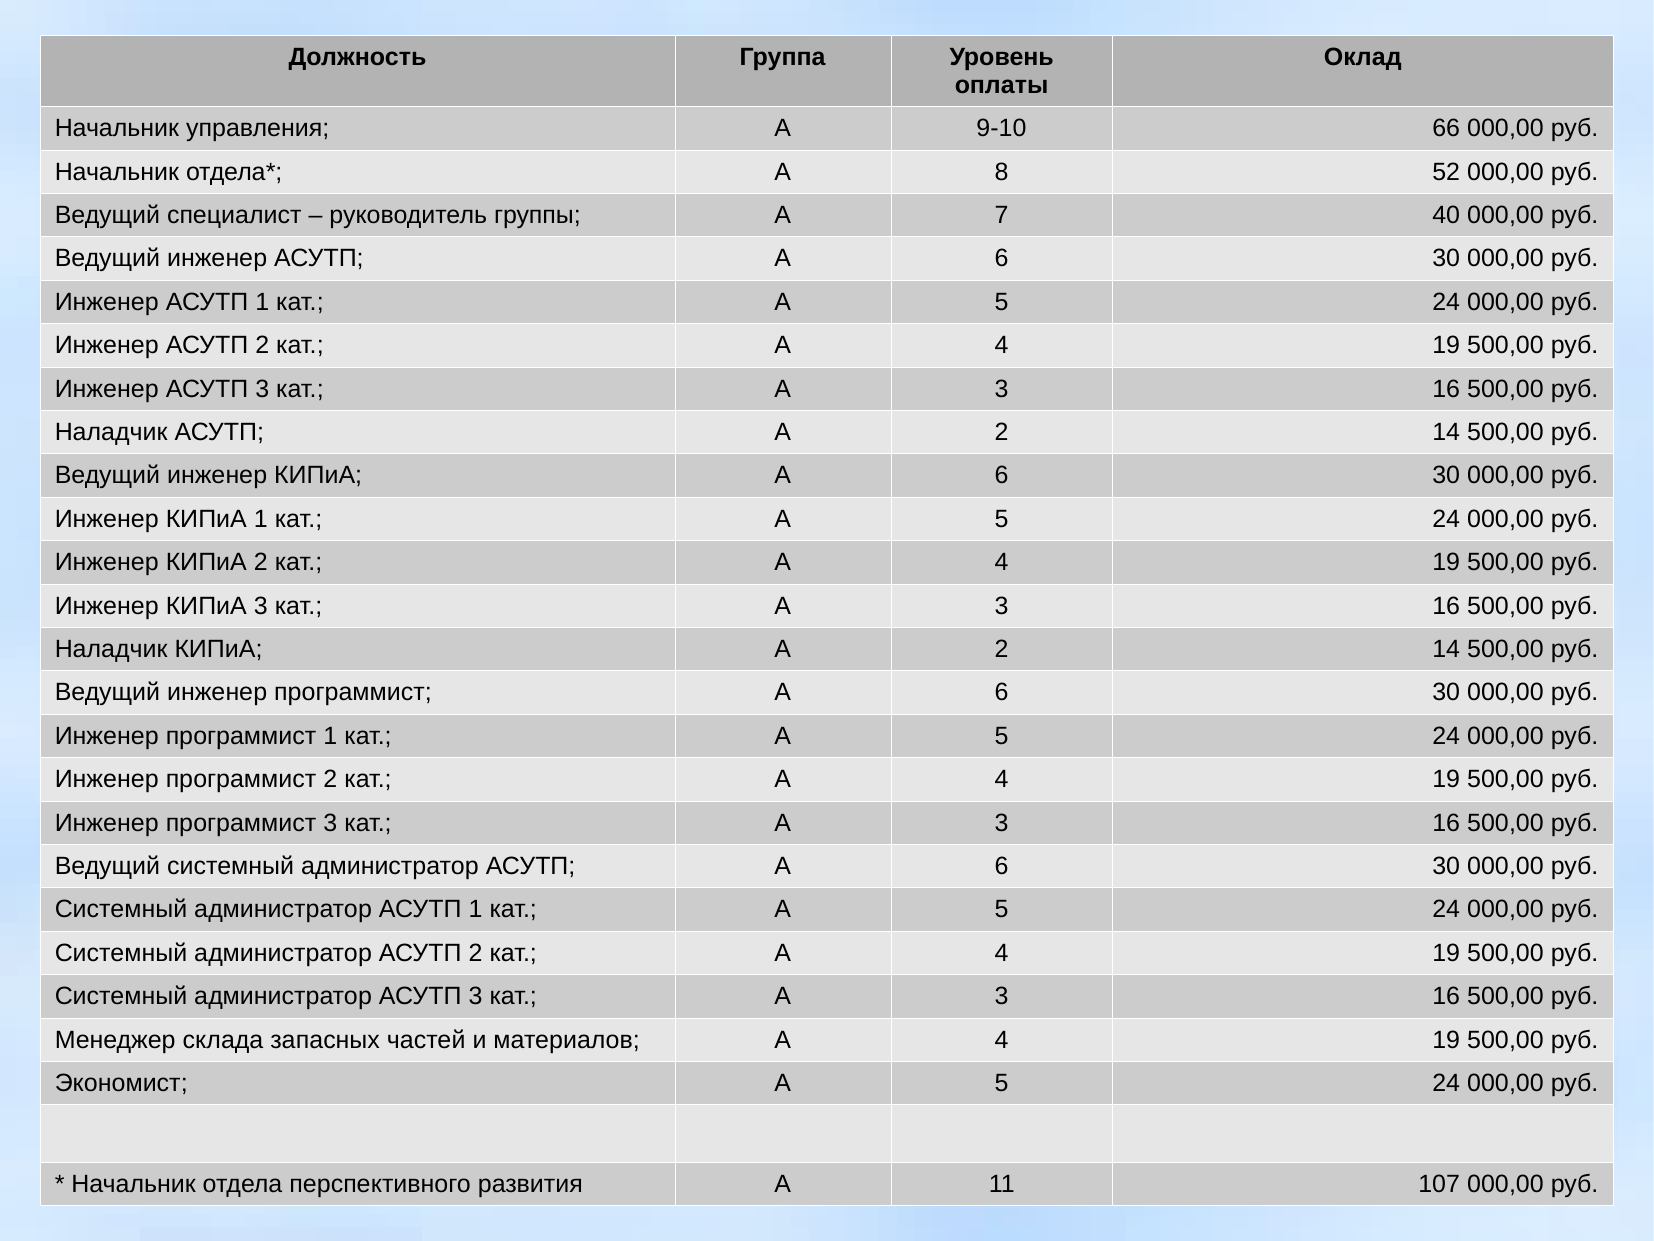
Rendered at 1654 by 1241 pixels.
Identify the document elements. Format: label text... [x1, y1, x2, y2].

table_cell Системный администратор АСУТП 3 кат.; [41, 975, 675, 1018]
table_cell 30 000,00 руб. [1113, 845, 1613, 887]
table_cell 11 [892, 1163, 1112, 1205]
table_cell 16 500,00 руб. [1113, 368, 1613, 410]
table_cell А [676, 845, 891, 887]
table_cell Наладчик КИПиА; [41, 628, 675, 670]
table_cell Инженер КИПиА 1 кат.; [41, 498, 675, 540]
table_cell 16 500,00 руб. [1113, 802, 1613, 844]
table_cell 3 [892, 585, 1112, 627]
table_cell 3 [892, 802, 1112, 844]
table_cell А [676, 107, 891, 150]
table_cell [41, 1105, 675, 1162]
table_cell 5 [892, 498, 1112, 540]
table_cell Инженер АСУТП 2 кат.; [41, 324, 675, 367]
table_cell 9-10 [892, 107, 1112, 150]
table_cell 3 [892, 368, 1112, 410]
table_cell 19 500,00 руб. [1113, 541, 1613, 584]
table_cell А [676, 1062, 891, 1104]
table_cell А [676, 368, 891, 410]
table_cell Наладчик АСУТП; [41, 411, 675, 453]
table_cell А [676, 671, 891, 714]
table_cell А [676, 237, 891, 280]
table_cell Менеджер склада запасных частей и материалов; [41, 1019, 675, 1061]
table_cell А [676, 1163, 891, 1205]
table_cell 3 [892, 975, 1112, 1018]
table_cell 2 [892, 411, 1112, 453]
table_cell 19 500,00 руб. [1113, 1019, 1613, 1061]
table_cell [1113, 1105, 1613, 1162]
table_cell 14 500,00 руб. [1113, 628, 1613, 670]
table_cell Инженер программист 2 кат.; [41, 758, 675, 801]
table_cell 4 [892, 1019, 1112, 1061]
table_cell 30 000,00 руб. [1113, 237, 1613, 280]
table_cell Начальник управления; [41, 107, 675, 150]
table_header Группа [676, 36, 891, 106]
table_cell 24 000,00 руб. [1113, 1062, 1613, 1104]
table_cell А [676, 975, 891, 1018]
table_cell А [676, 932, 891, 974]
table_cell 16 500,00 руб. [1113, 585, 1613, 627]
table_cell 14 500,00 руб. [1113, 411, 1613, 453]
table_cell 66 000,00 руб. [1113, 107, 1613, 150]
table_cell Системный администратор АСУТП 2 кат.; [41, 932, 675, 974]
table_cell 16 500,00 руб. [1113, 975, 1613, 1018]
table_cell 5 [892, 715, 1112, 757]
table_cell 19 500,00 руб. [1113, 758, 1613, 801]
table_header Оклад [1113, 36, 1613, 106]
table_cell Ведущий инженер АСУТП; [41, 237, 675, 280]
table_cell А [676, 802, 891, 844]
table_cell 6 [892, 845, 1112, 887]
table_cell 6 [892, 454, 1112, 497]
table_cell Начальник отдела*; [41, 151, 675, 193]
table_cell Ведущий инженер КИПиА; [41, 454, 675, 497]
table_cell А [676, 411, 891, 453]
table_cell А [676, 715, 891, 757]
table_cell 8 [892, 151, 1112, 193]
table_header Уровень оплаты [892, 36, 1112, 106]
table_cell 5 [892, 1062, 1112, 1104]
table_cell 6 [892, 671, 1112, 714]
table_cell 2 [892, 628, 1112, 670]
table_cell А [676, 1019, 891, 1061]
table_cell А [676, 324, 891, 367]
table_cell 24 000,00 руб. [1113, 715, 1613, 757]
table_cell 7 [892, 194, 1112, 236]
table_cell * Начальник отдела перспективного развития [41, 1163, 675, 1205]
table_cell 4 [892, 758, 1112, 801]
table_cell Системный администратор АСУТП 1 кат.; [41, 888, 675, 931]
table_cell 19 500,00 руб. [1113, 932, 1613, 974]
table_cell Инженер АСУТП 1 кат.; [41, 281, 675, 323]
table_cell А [676, 281, 891, 323]
table_cell Инженер АСУТП 3 кат.; [41, 368, 675, 410]
table_cell 19 500,00 руб. [1113, 324, 1613, 367]
table_cell [892, 1105, 1112, 1162]
table_cell А [676, 541, 891, 584]
table_cell 40 000,00 руб. [1113, 194, 1613, 236]
table_cell А [676, 498, 891, 540]
table_cell А [676, 454, 891, 497]
table_cell 5 [892, 888, 1112, 931]
picture [0, 0, 1654, 1241]
table_cell А [676, 151, 891, 193]
table_cell 4 [892, 324, 1112, 367]
table_cell 6 [892, 237, 1112, 280]
table_cell 4 [892, 541, 1112, 584]
table_cell Ведущий инженер программист; [41, 671, 675, 714]
table_cell А [676, 194, 891, 236]
table_cell 107 000,00 руб. [1113, 1163, 1613, 1205]
table_header Должность [41, 36, 675, 106]
table_cell 4 [892, 932, 1112, 974]
table_cell 30 000,00 руб. [1113, 671, 1613, 714]
table_cell 24 000,00 руб. [1113, 281, 1613, 323]
table_cell Экономист; [41, 1062, 675, 1104]
table_cell Ведущий специалист – руководитель группы; [41, 194, 675, 236]
table_cell 52 000,00 руб. [1113, 151, 1613, 193]
table_cell 30 000,00 руб. [1113, 454, 1613, 497]
table_cell Инженер КИПиА 3 кат.; [41, 585, 675, 627]
table_cell А [676, 758, 891, 801]
table_cell А [676, 628, 891, 670]
table_cell А [676, 585, 891, 627]
table_cell 24 000,00 руб. [1113, 888, 1613, 931]
table_cell 5 [892, 281, 1112, 323]
table_cell Инженер программист 1 кат.; [41, 715, 675, 757]
table_cell Инженер программист 3 кат.; [41, 802, 675, 844]
table_cell Ведущий системный администратор АСУТП; [41, 845, 675, 887]
table_cell [676, 1105, 891, 1162]
table_cell А [676, 888, 891, 931]
table_cell 24 000,00 руб. [1113, 498, 1613, 540]
table_cell Инженер КИПиА 2 кат.; [41, 541, 675, 584]
